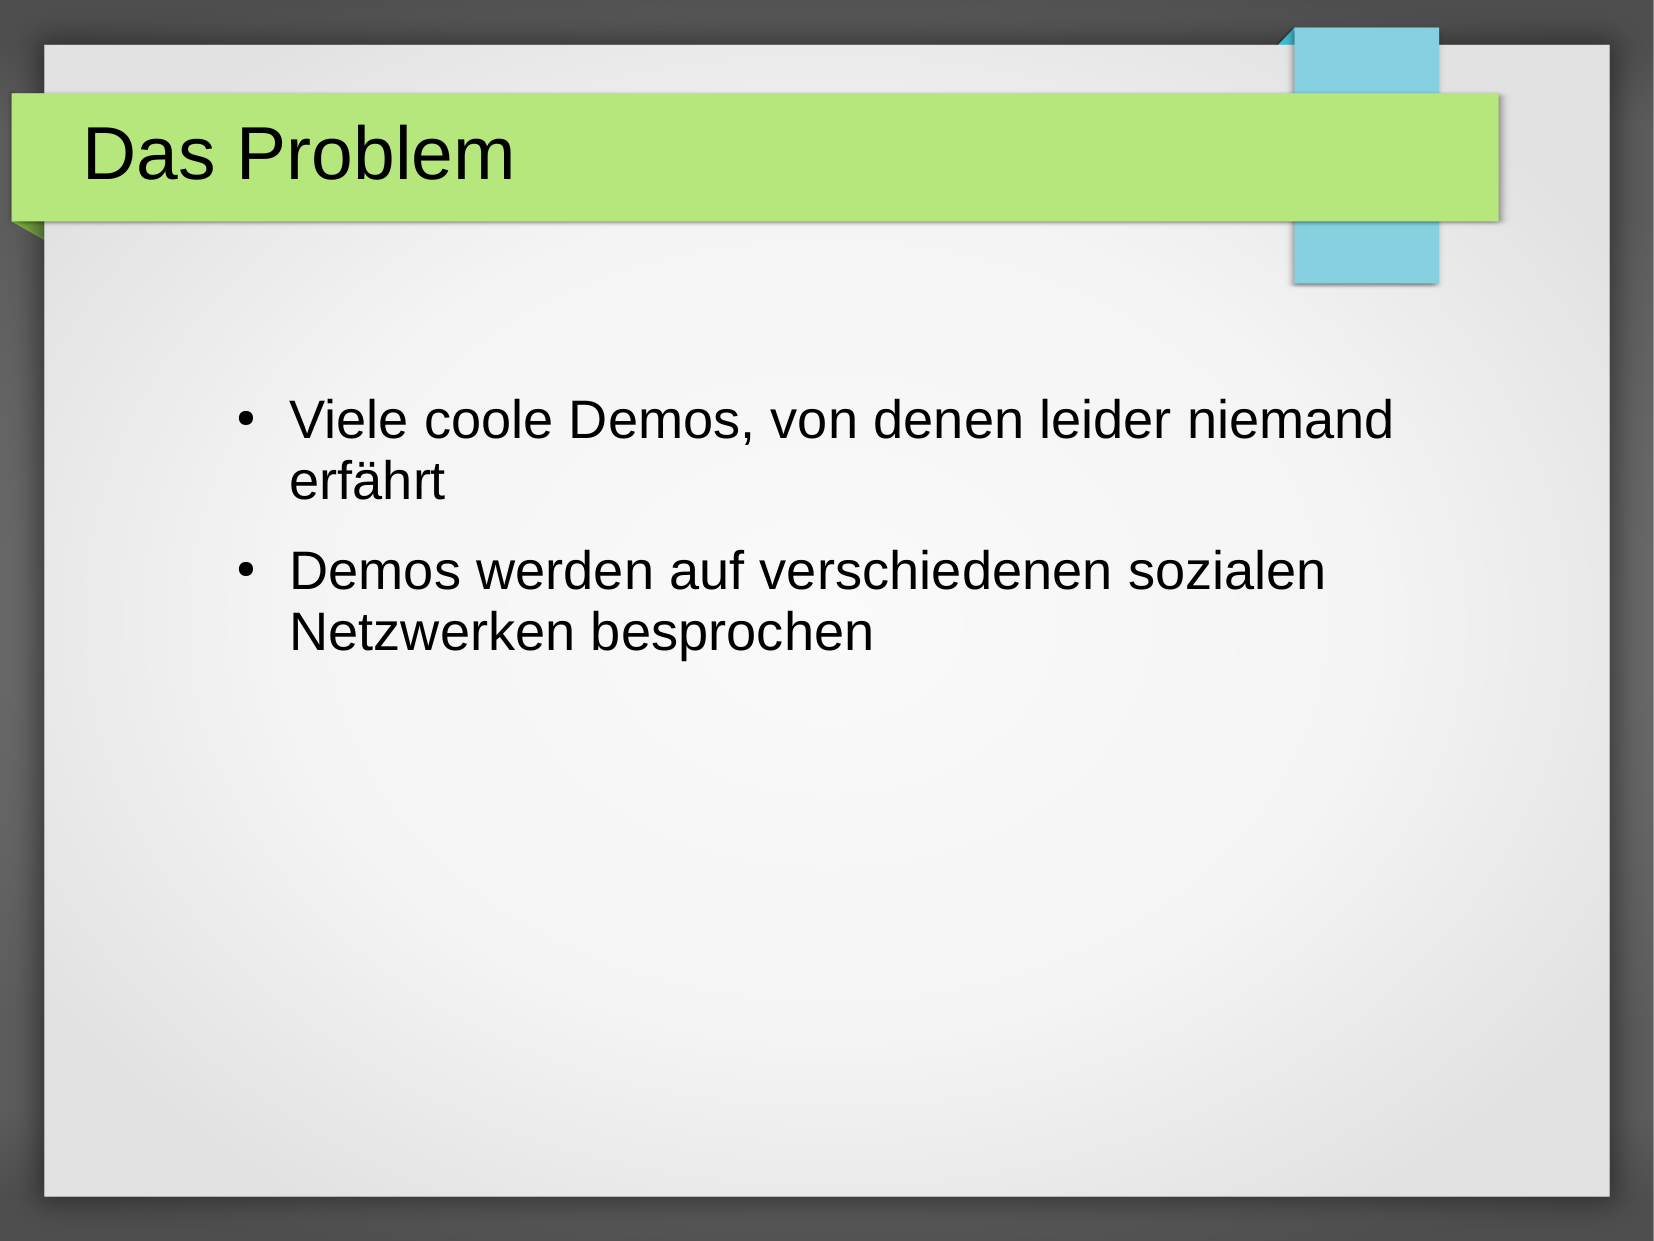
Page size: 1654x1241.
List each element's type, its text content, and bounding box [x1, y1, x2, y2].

picture [0, 0, 1654, 1241]
list Viele coole Demos, von denen leider niemand erfährt Demos werden auf verschiedenen sozialen Netzwerken besprochen [218, 389, 1548, 1109]
title Das Problem [82, 94, 1264, 213]
